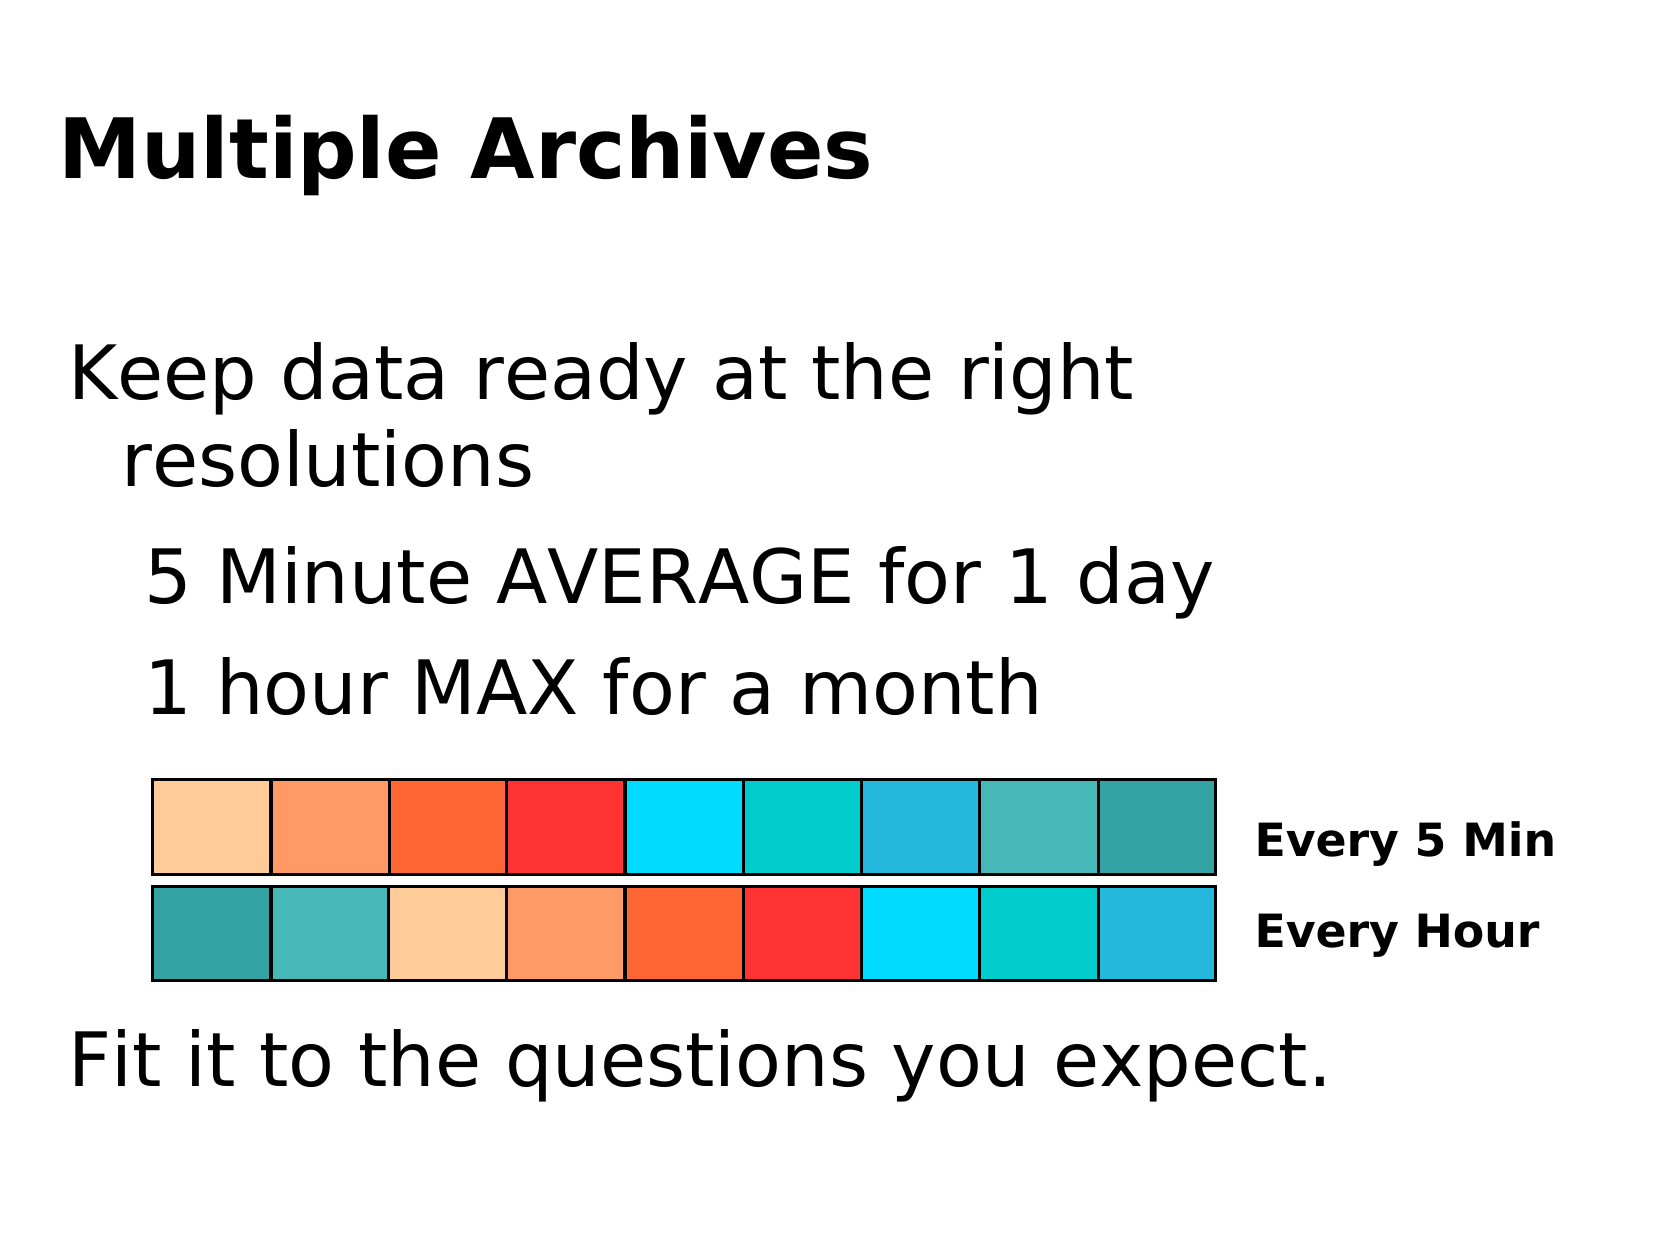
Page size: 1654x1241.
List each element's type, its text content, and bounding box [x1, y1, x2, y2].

text_box Every 5 Min [1239, 806, 1572, 875]
text_box [152, 886, 1216, 981]
title Multiple Archives [59, 75, 1607, 225]
list Keep data ready at the right resolutions 5 Minute AVERAGE for 1 day 1 hour MAX for a month Fit it to the questions you expect. [50, 329, 1571, 1106]
text_box [152, 779, 1216, 875]
text_box Every Hour [1239, 897, 1555, 966]
